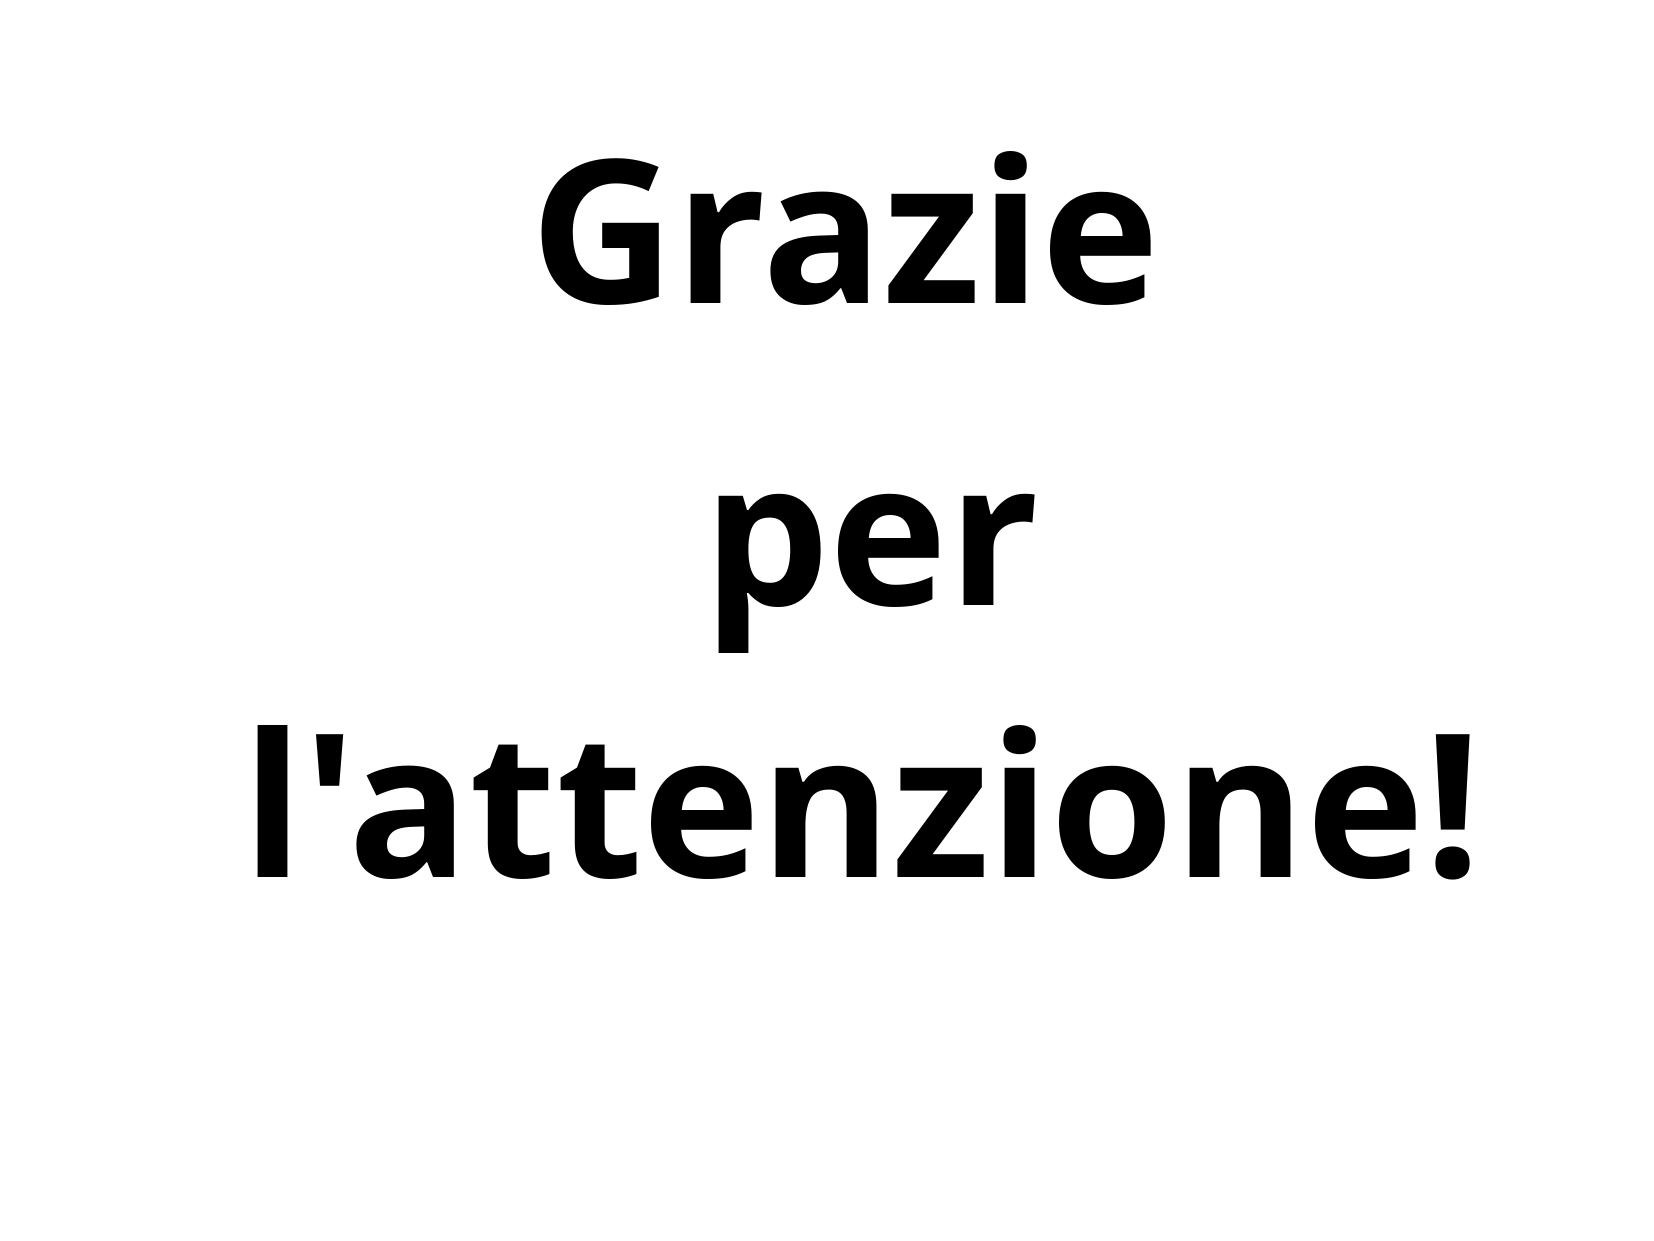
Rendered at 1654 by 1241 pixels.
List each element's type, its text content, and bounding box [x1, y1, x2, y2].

list Grazie per l'attenzione! [82, 90, 1571, 1156]
